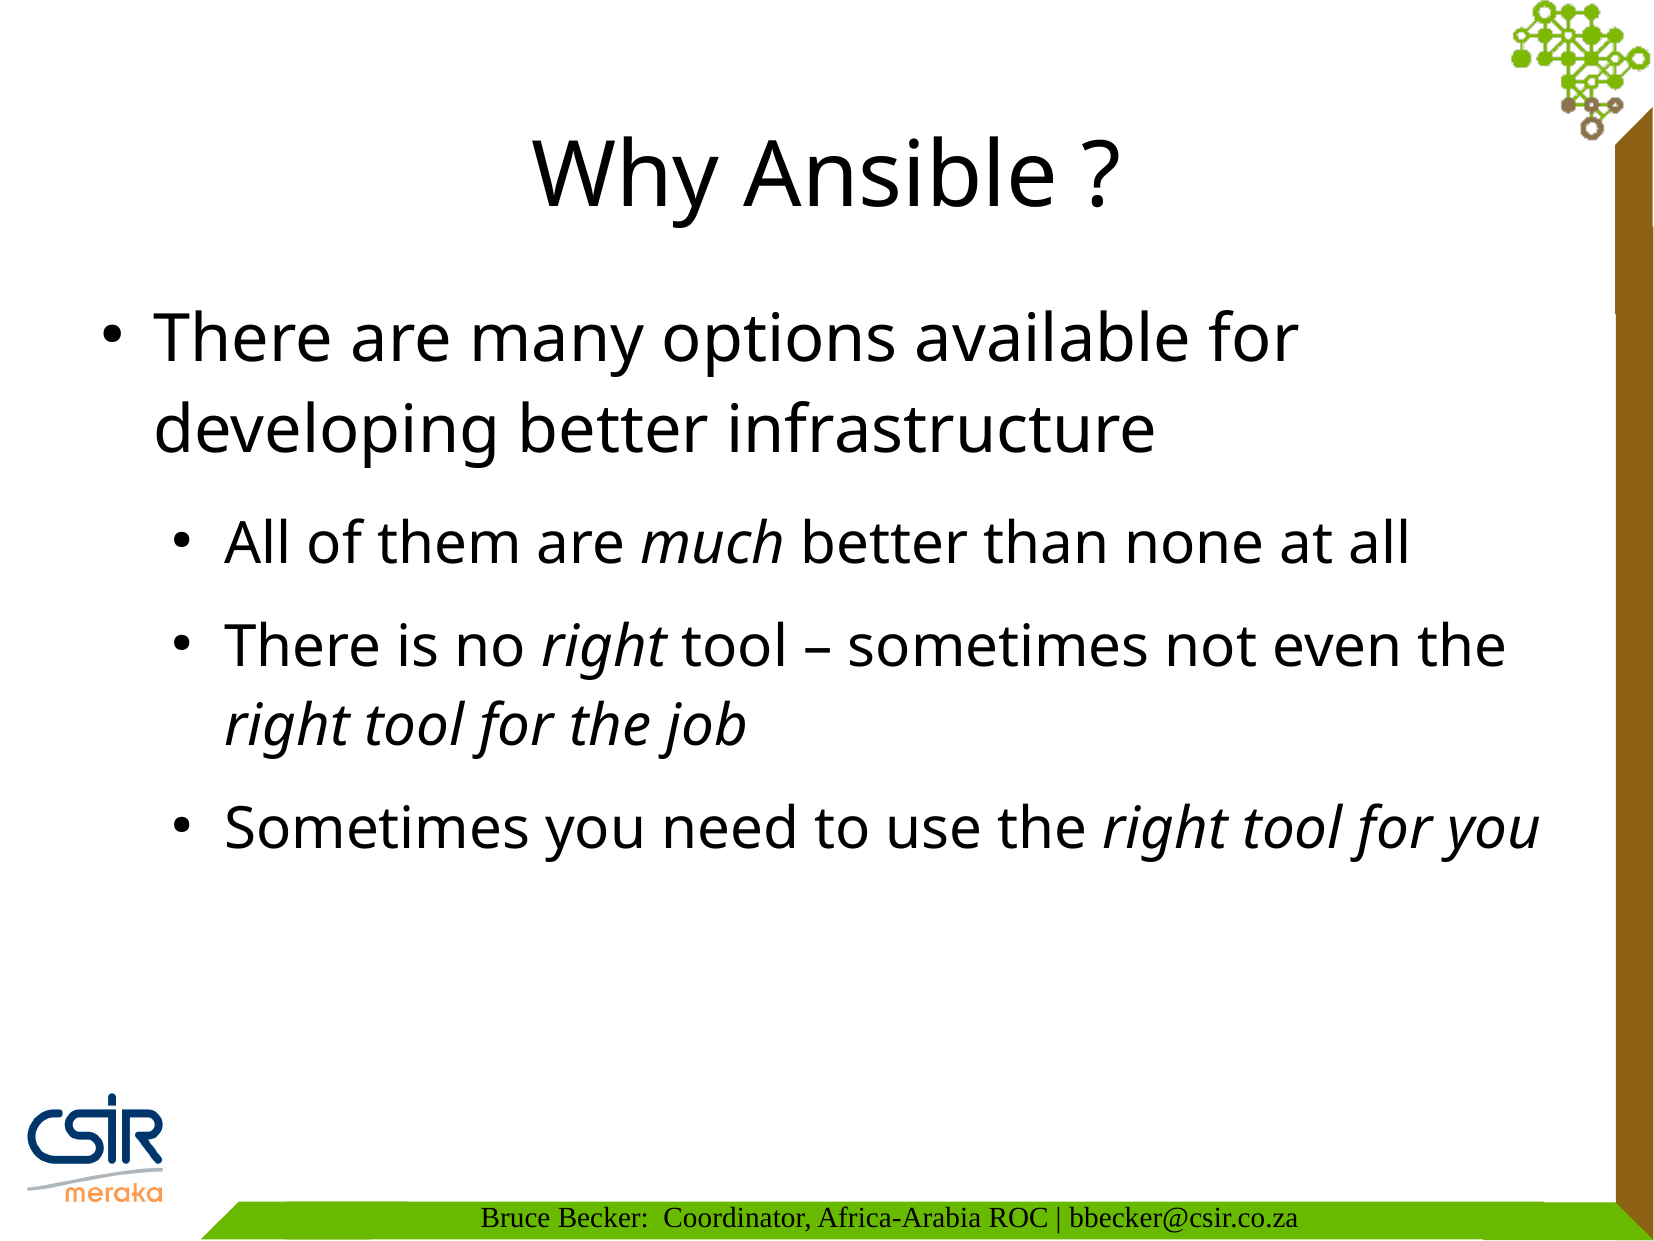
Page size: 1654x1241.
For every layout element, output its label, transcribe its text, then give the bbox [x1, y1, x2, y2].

picture [1503, 0, 1654, 144]
title Why Ansible ? [82, 67, 1571, 275]
list There are many options available for developing better infrastructure All of them are much better than none at all There is no right tool – sometimes not even the right tool for the job Sometimes you need to use the right tool for you [82, 290, 1571, 1010]
picture [12, 1074, 178, 1225]
